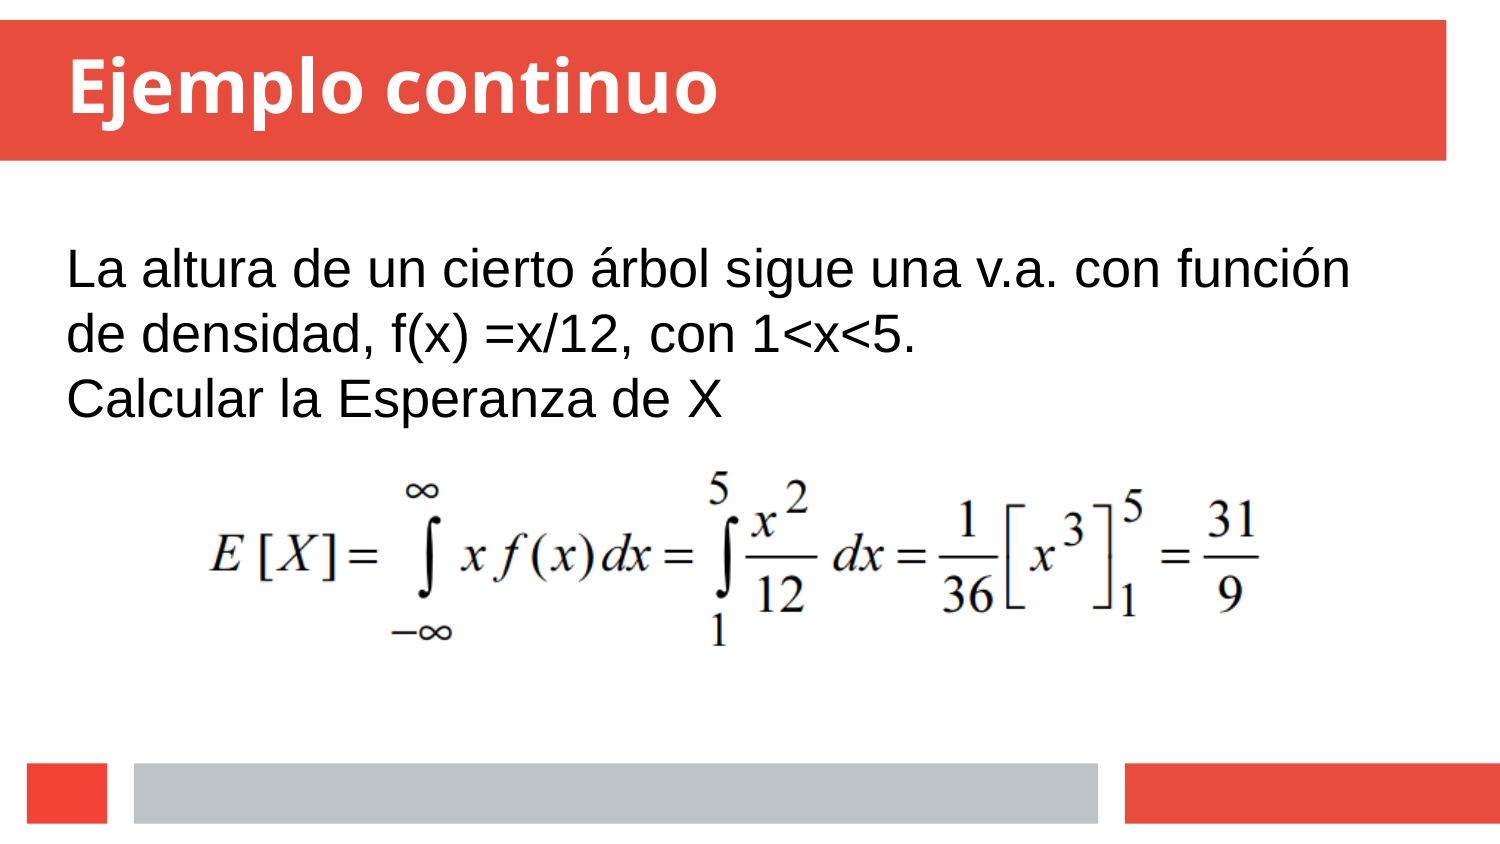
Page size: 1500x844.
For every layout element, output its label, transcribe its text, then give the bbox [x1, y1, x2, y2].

list La altura de un cierto árbol sigue una v.a. con función de densidad, f(x) =x/12, con 1<x<5. Calcular la Esperanza de X [53, 220, 1420, 455]
title Ejemplo continuo [53, 40, 1447, 141]
picture [150, 455, 1322, 754]
